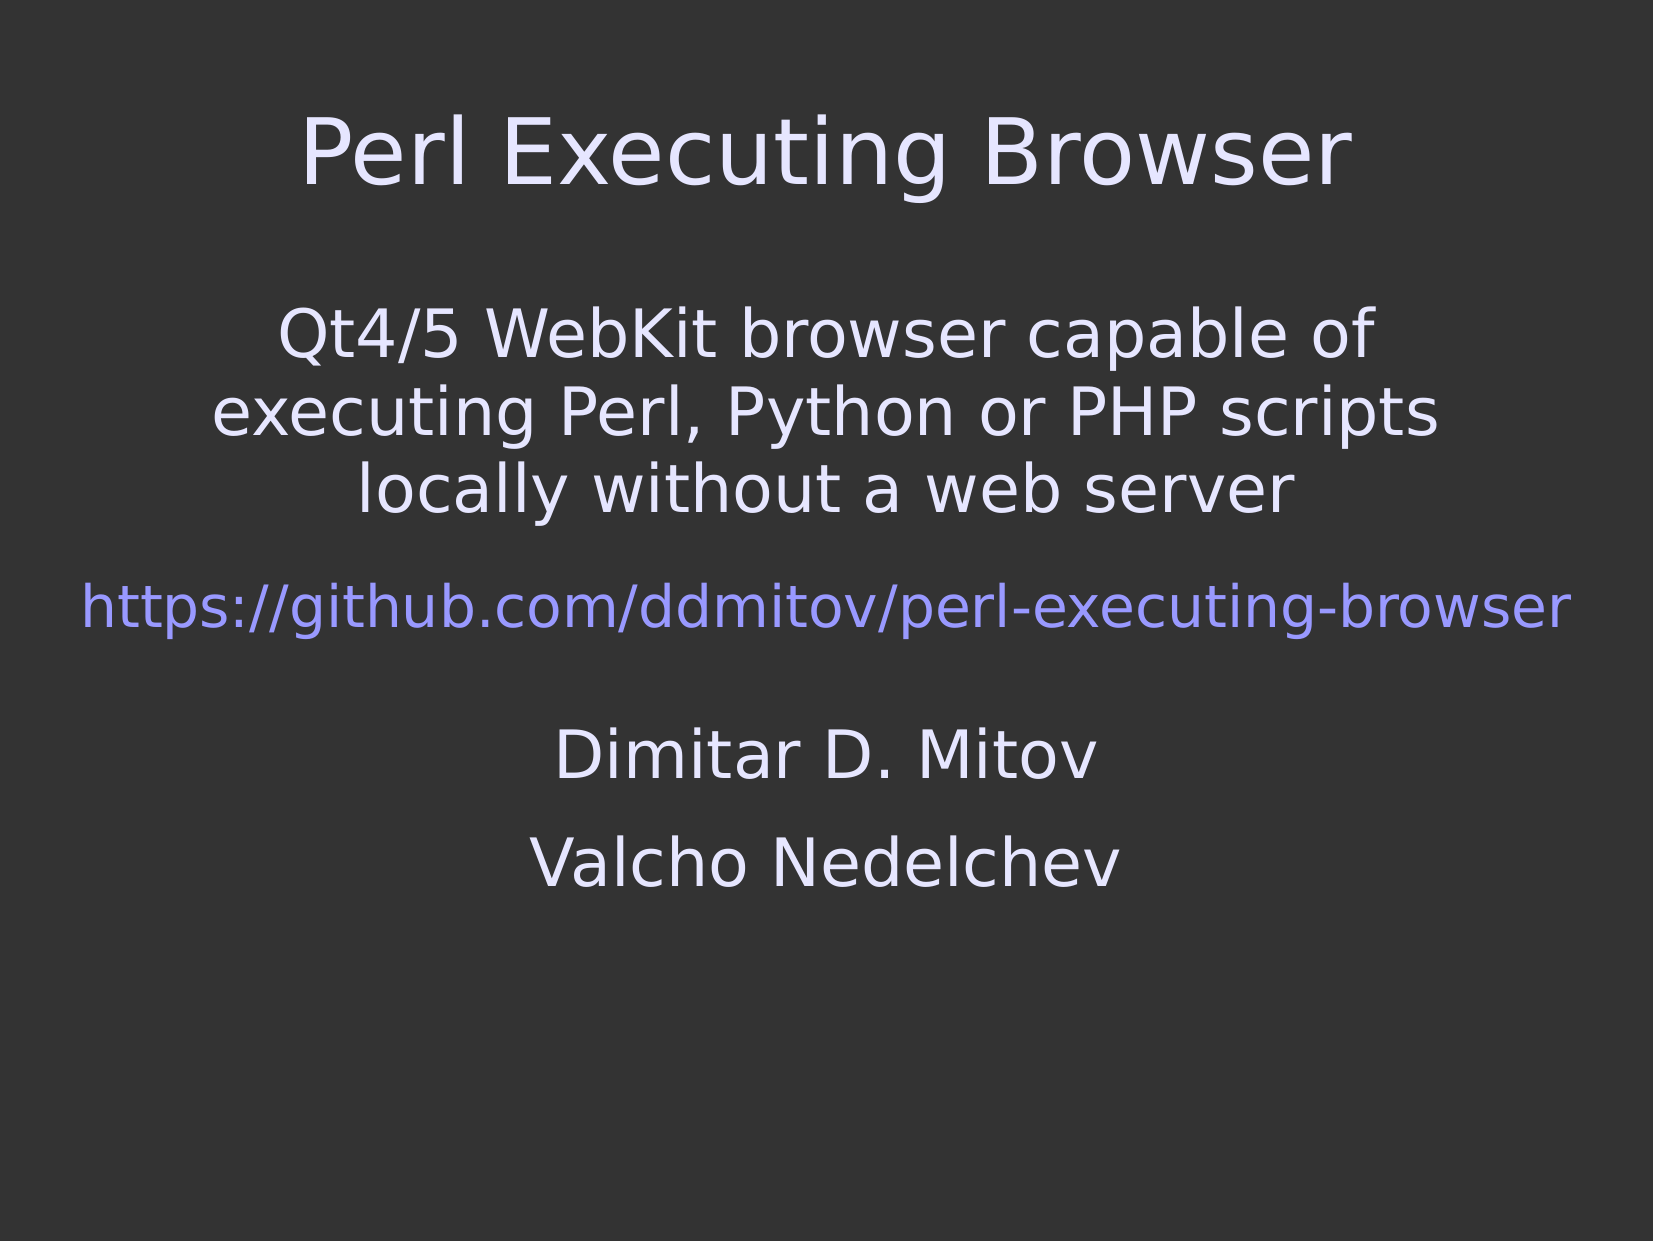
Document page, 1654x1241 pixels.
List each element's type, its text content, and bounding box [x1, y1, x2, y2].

list Qt4/5 WebKit browser capable of executing Perl, Python or PHP scripts locally without a web server https://github.com/ddmitov/perl-executing-browser Dimitar D. Mitov Valcho Nedelchev [43, 295, 1609, 1115]
title Perl Executing Browser [82, 49, 1571, 257]
